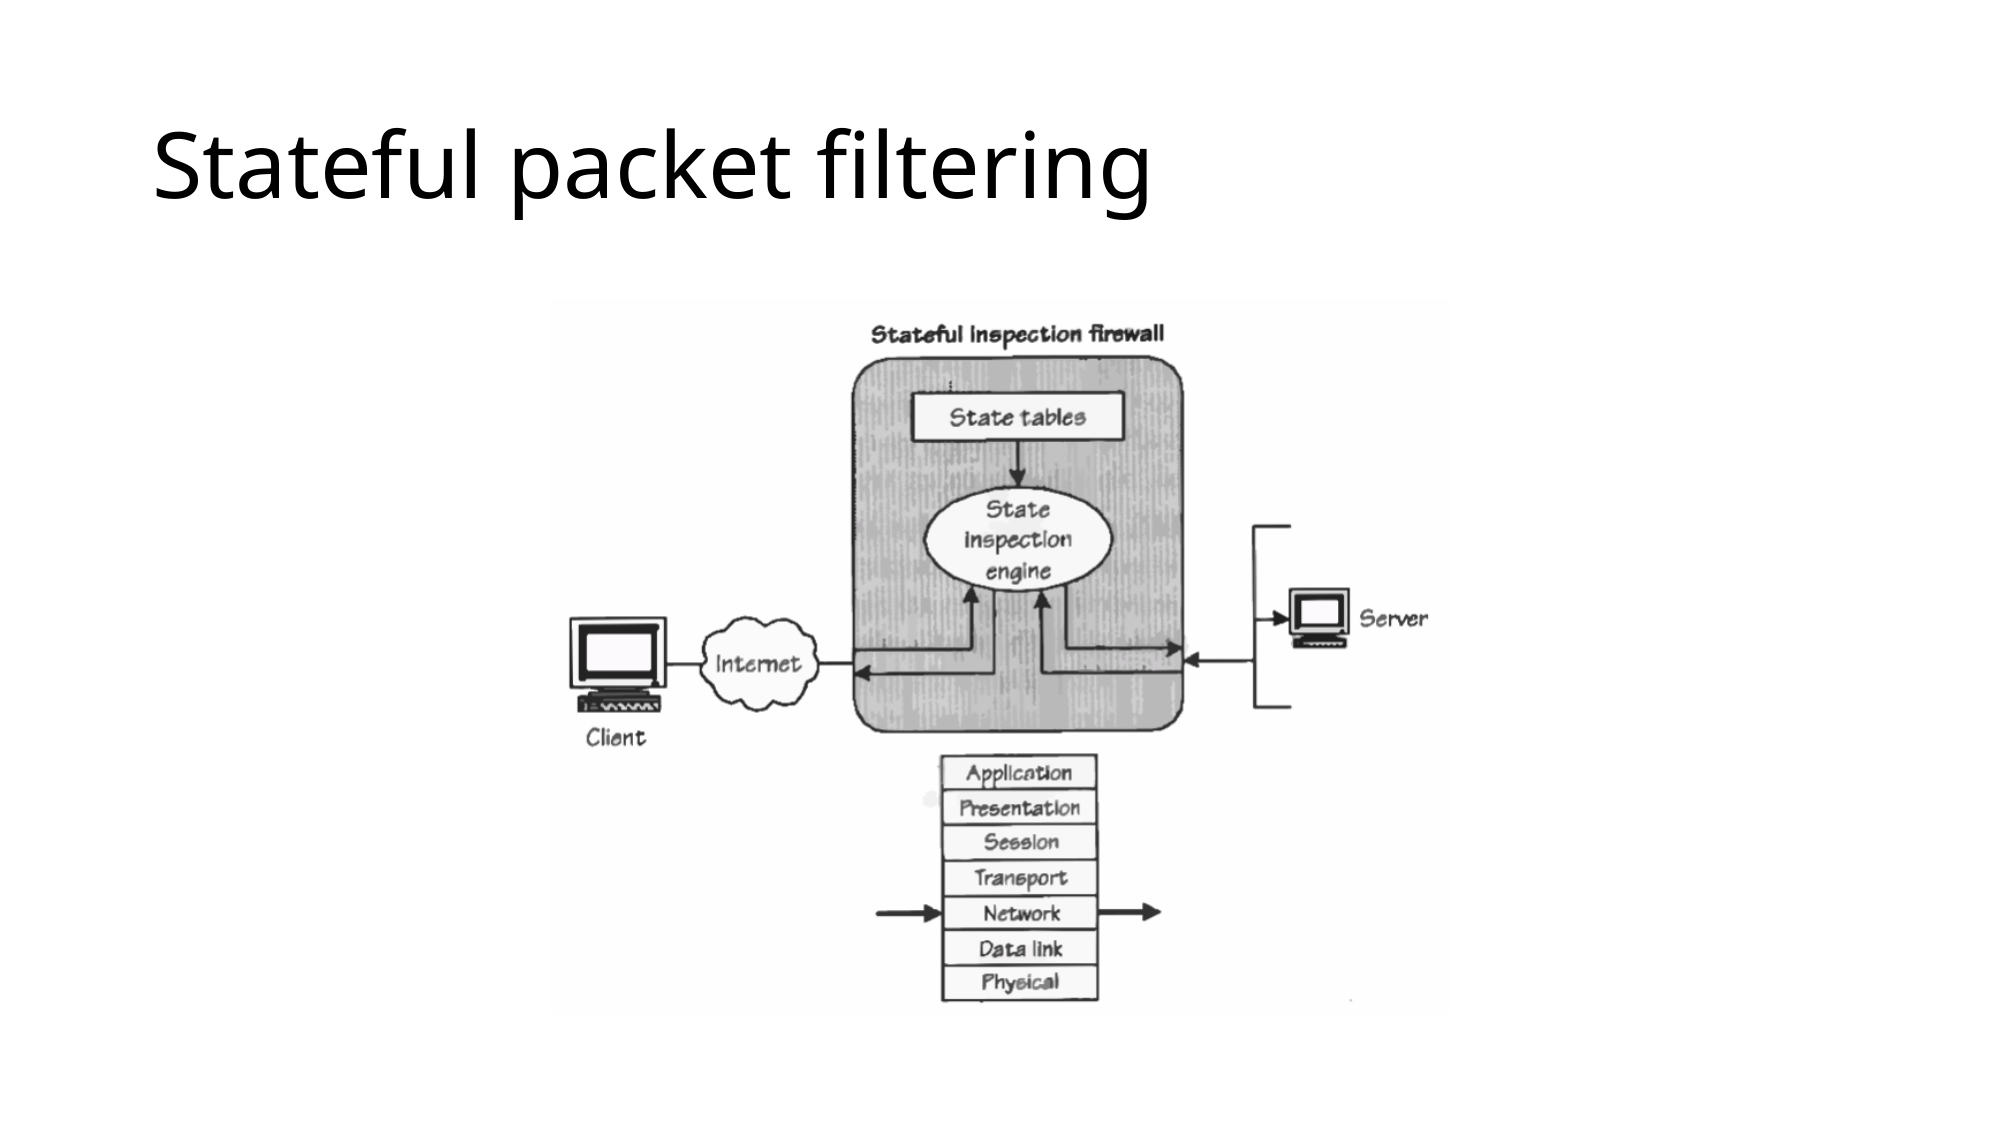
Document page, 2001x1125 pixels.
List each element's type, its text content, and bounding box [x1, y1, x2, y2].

title Stateful packet filtering [137, 59, 1863, 278]
picture [550, 299, 1450, 1014]
